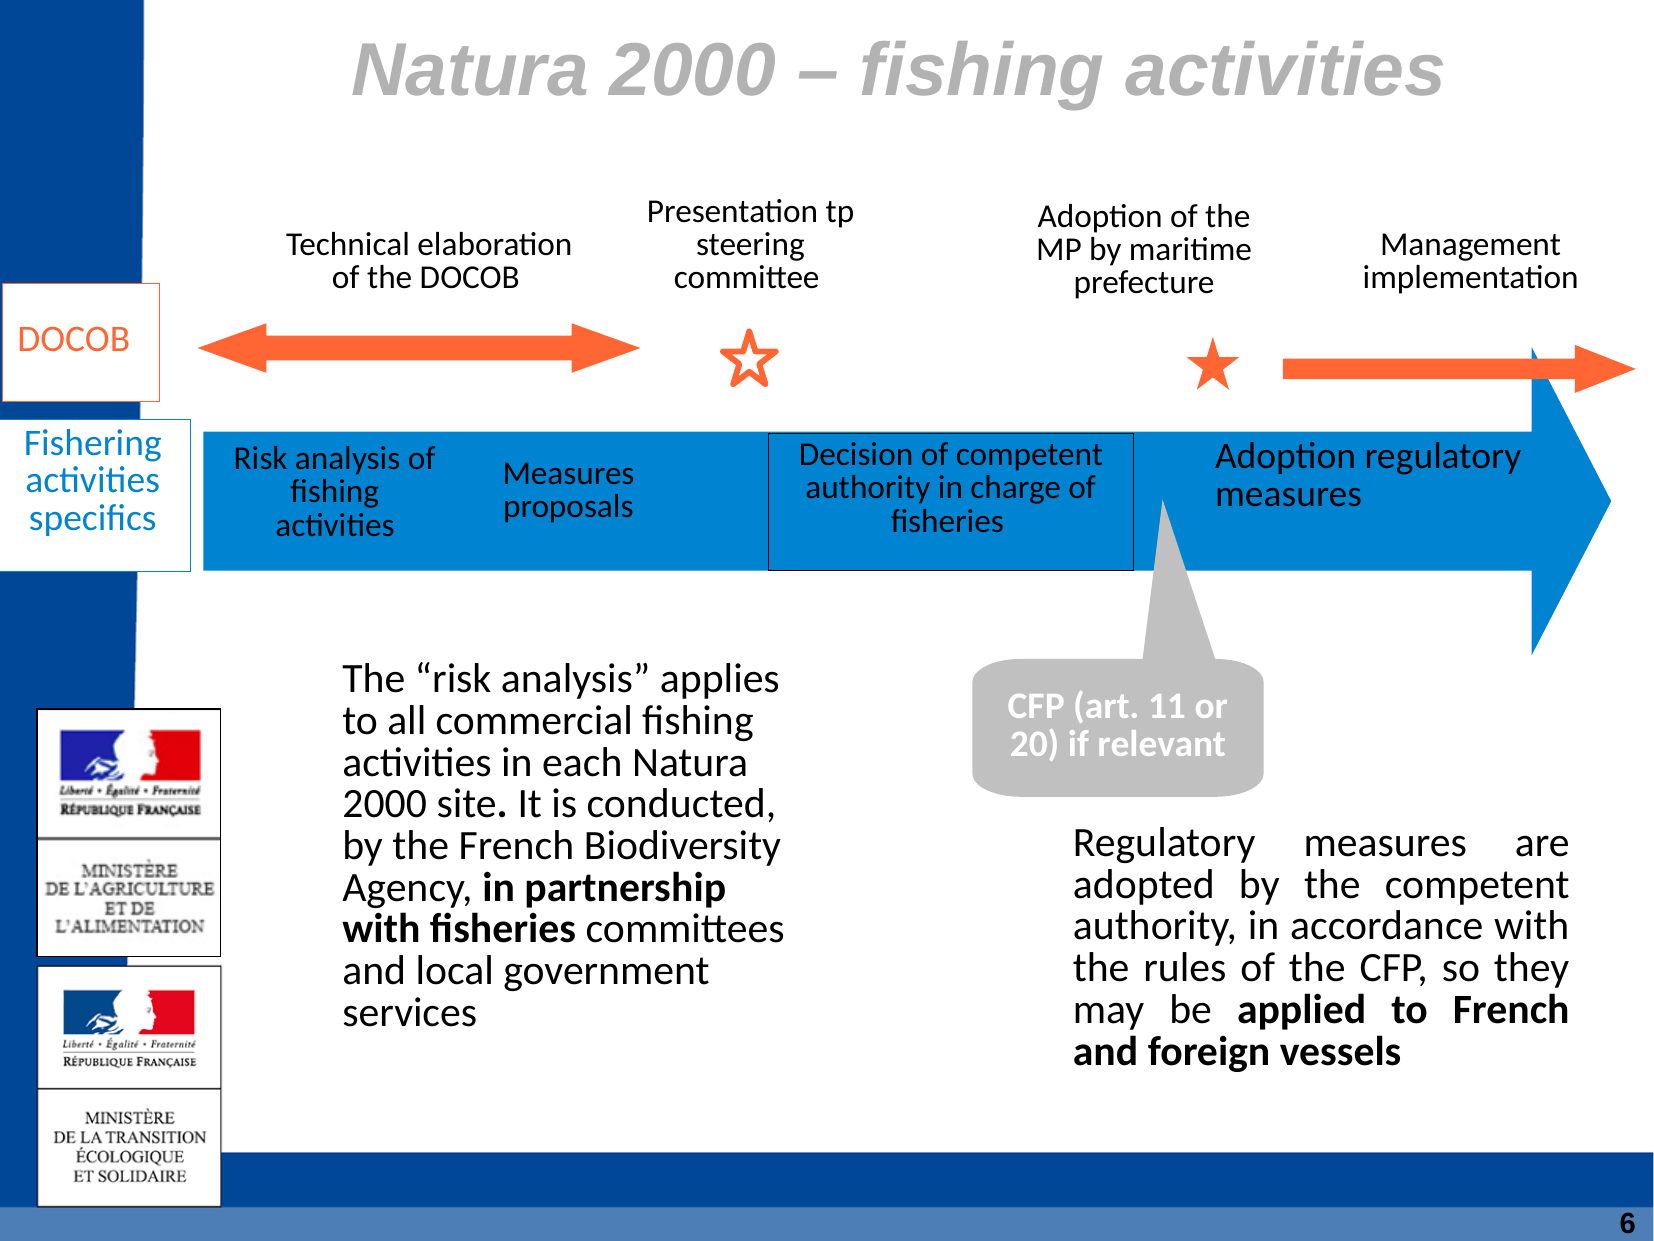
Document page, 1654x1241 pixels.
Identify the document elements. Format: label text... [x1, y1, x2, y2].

text_box [197, 323, 641, 373]
text_box Adoption of the MP by maritime prefecture [1004, 195, 1284, 333]
text_box Decision of competent authority in charge of fisheries [768, 433, 1134, 571]
text_box CFP (art. 11 or 20) if relevant [972, 499, 1264, 797]
text_box Fishering activities specifics [0, 419, 191, 572]
text_box Regulatory measures are adopted by the competent authority, in accordance with the rules of the CFP, so they may be applied to French and foreign vessels [1072, 825, 1570, 1132]
text_box [1186, 336, 1240, 390]
text_box Risk analysis of fishing activities [212, 437, 458, 575]
text_box The “risk analysis” applies to all commercial fishing activities in each Natura 2000 site. It is conducted, by the French Biodiversity Agency, in partnership with fisheries committees and local government services [327, 653, 822, 1128]
text_box Presentation tp steering committee [609, 189, 892, 327]
text_box Adoption regulatory measures [1200, 433, 1561, 586]
picture [0, 0, 1654, 1241]
text_box Measures proposals [457, 451, 680, 549]
text_box DOCOB [2, 283, 160, 402]
title Natura 2000 – fishing activities [55, 0, 1654, 144]
text_box Management implementation [1347, 222, 1594, 320]
text_box [203, 344, 1636, 656]
text_box Technical elaboration of the DOCOB [268, 222, 591, 320]
